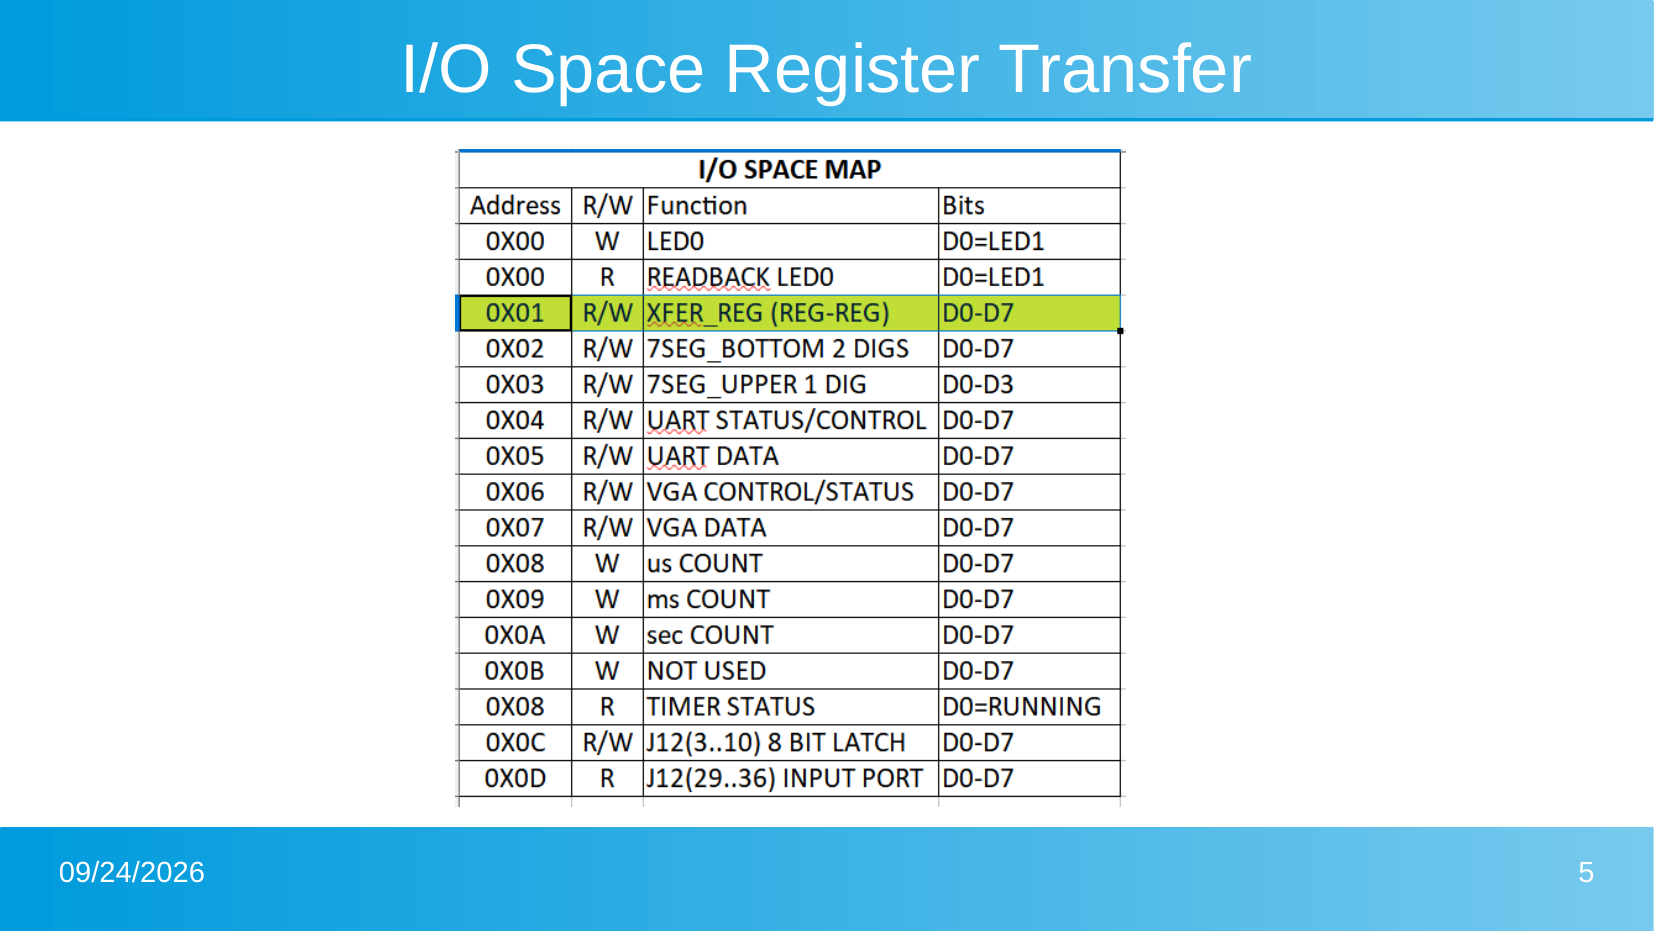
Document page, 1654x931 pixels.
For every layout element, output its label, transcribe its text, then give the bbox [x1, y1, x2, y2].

title I/O Space Register Transfer [59, 29, 1595, 108]
picture [455, 149, 1126, 807]
